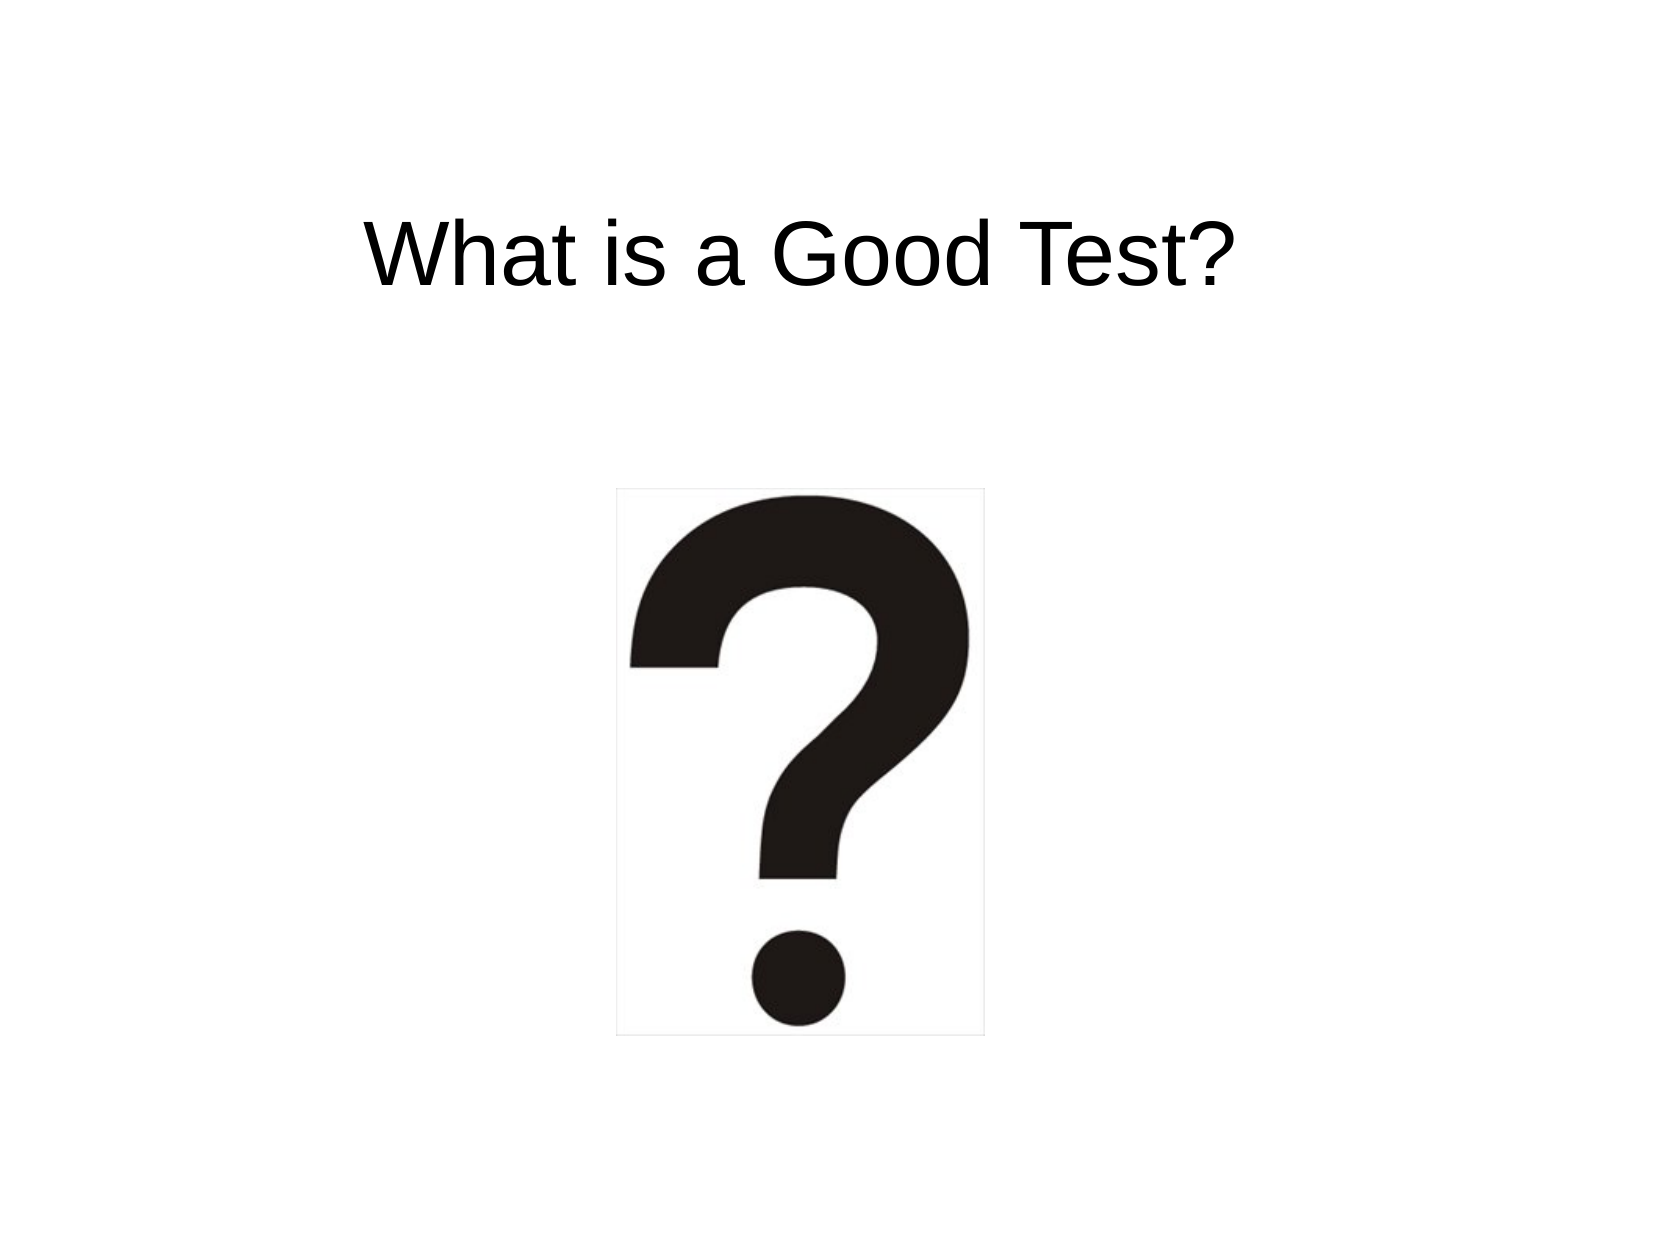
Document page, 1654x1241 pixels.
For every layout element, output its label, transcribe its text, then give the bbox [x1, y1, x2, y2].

picture [616, 488, 985, 1036]
title What is a Good Test? [56, 150, 1546, 358]
